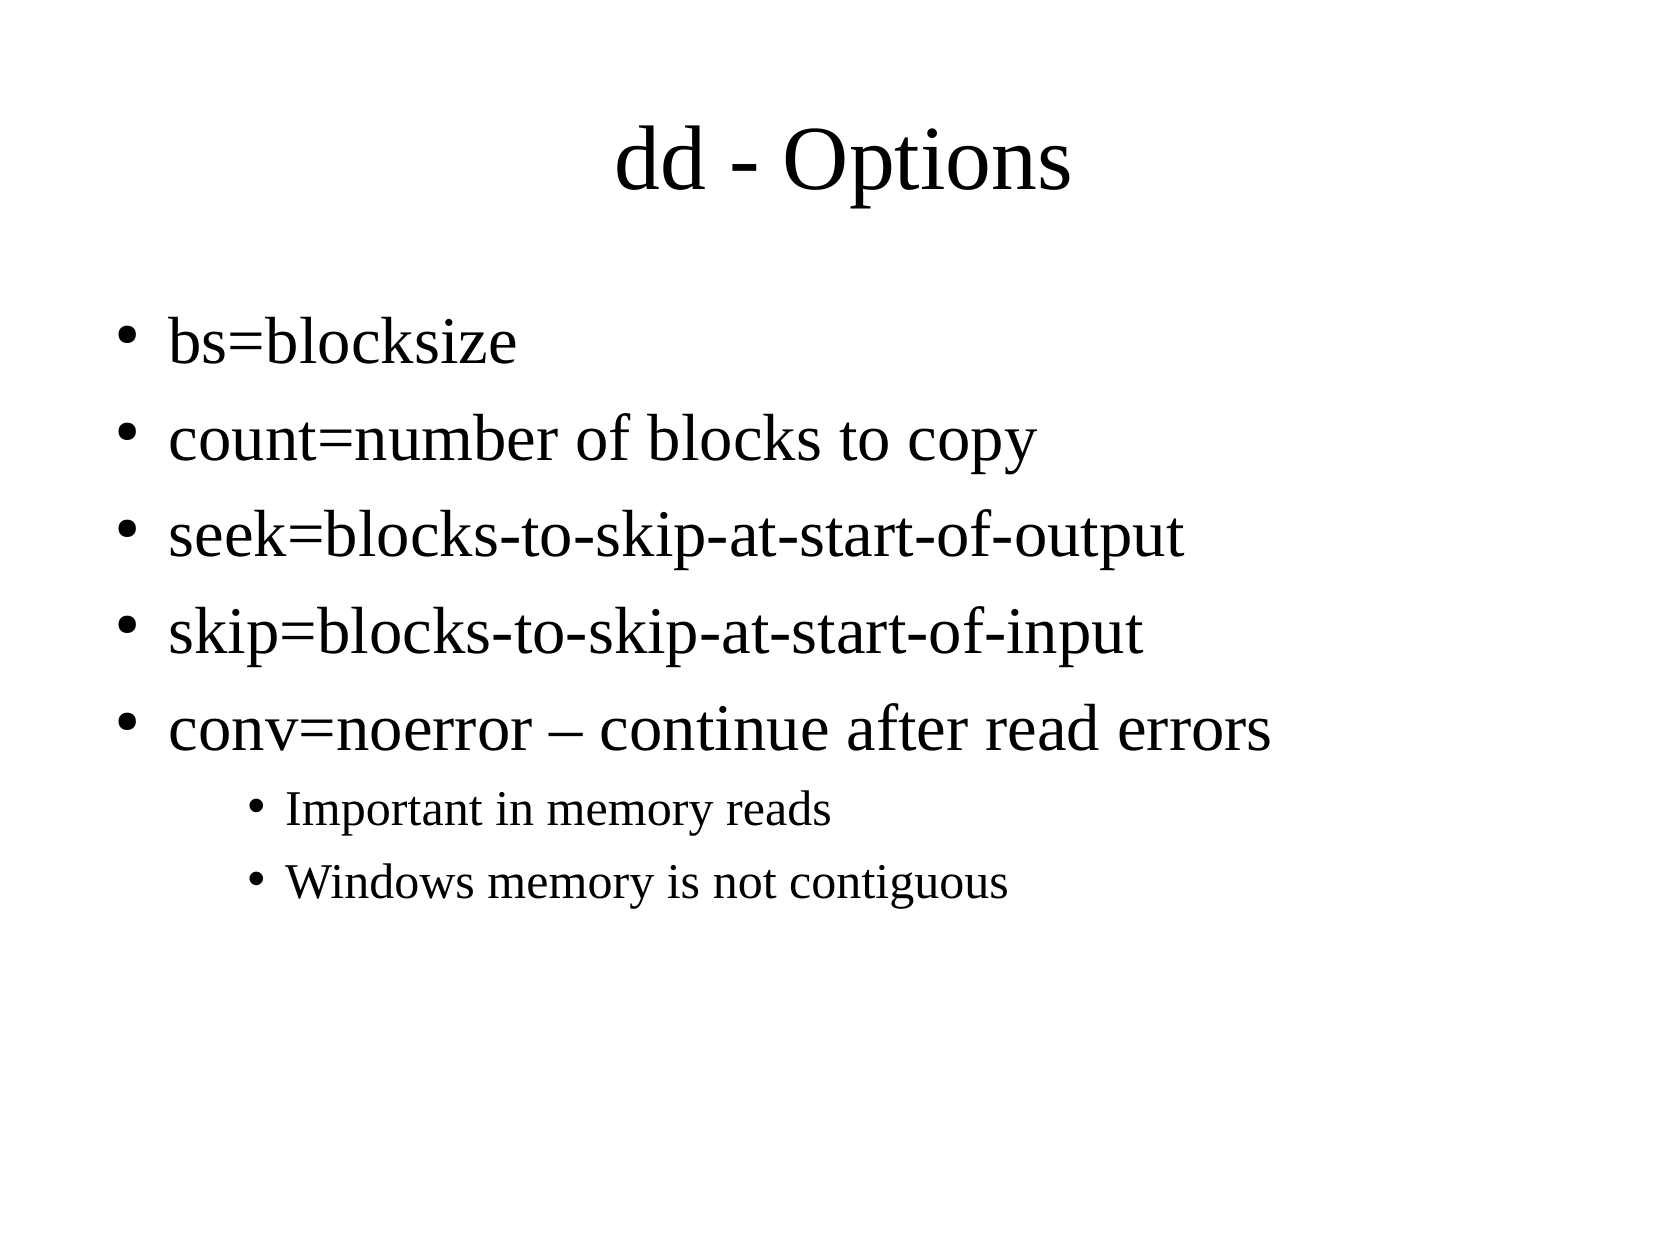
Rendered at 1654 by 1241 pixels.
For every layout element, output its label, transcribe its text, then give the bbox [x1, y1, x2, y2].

title dd - Options [82, 49, 1571, 257]
list bs=blocksize count=number of blocks to copy seek=blocks-to-skip-at-start-of-output skip=blocks-to-skip-at-start-of-input conv=noerror – continue after read errors Important in memory reads Windows memory is not contiguous [82, 289, 1571, 1157]
